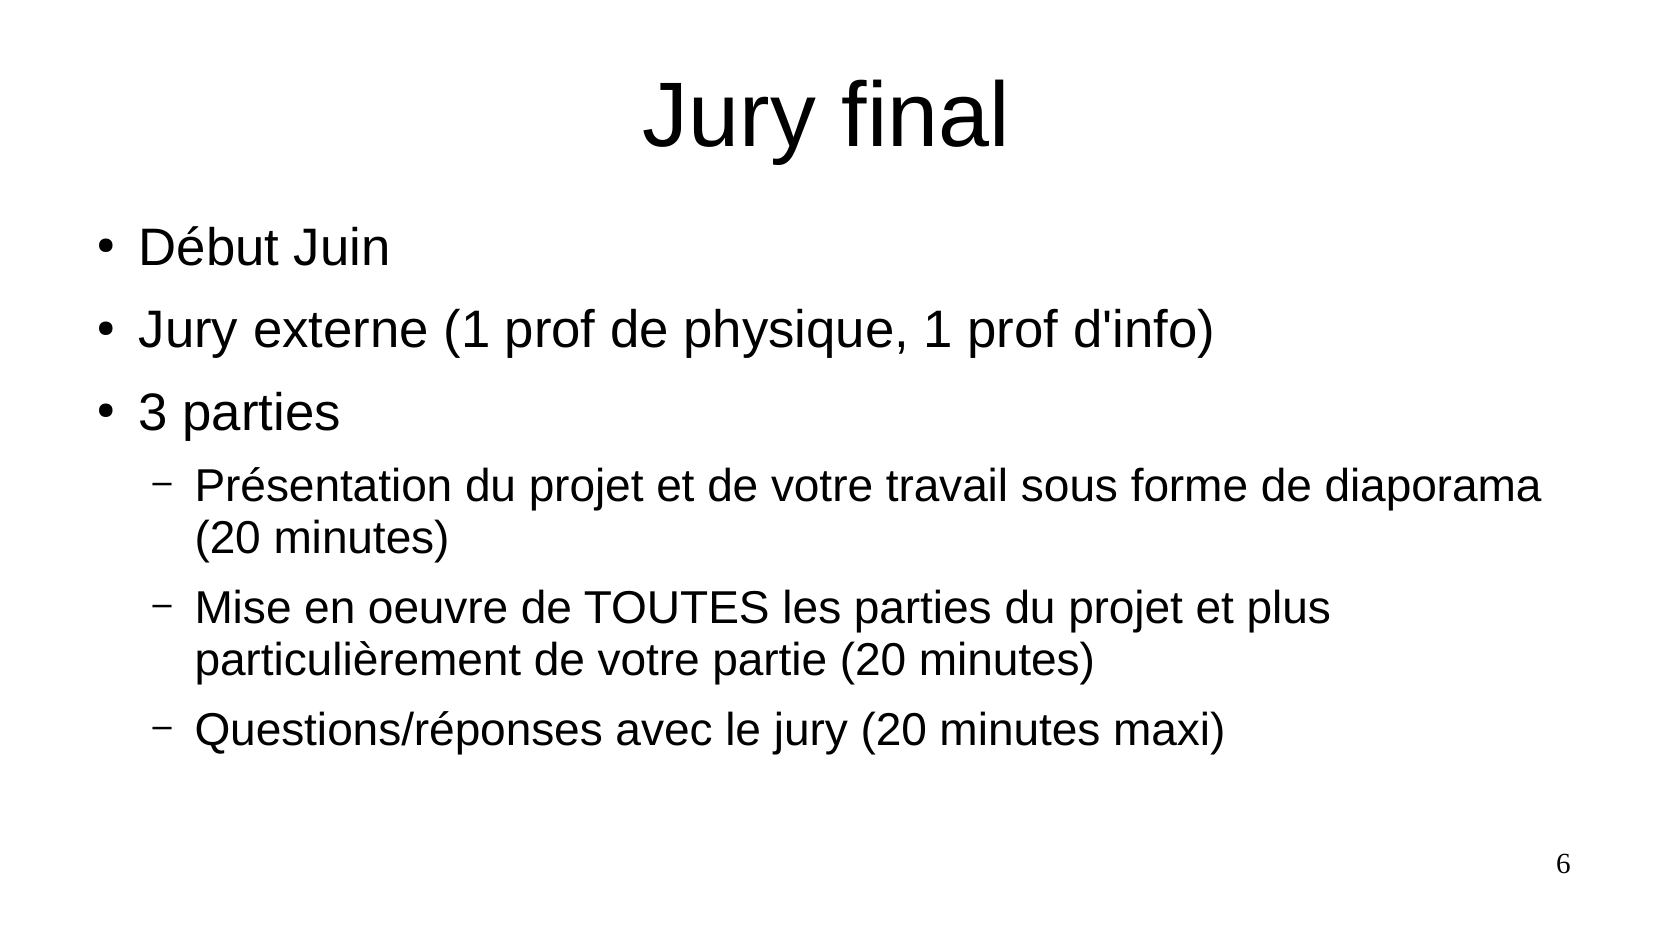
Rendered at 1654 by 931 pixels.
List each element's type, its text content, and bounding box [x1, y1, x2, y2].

list Début Juin Jury externe (1 prof de physique, 1 prof d'info) 3 parties Présentation du projet et de votre travail sous forme de diaporama (20 minutes) Mise en oeuvre de TOUTES les parties du projet et plus particulièrement de votre partie (20 minutes) Questions/réponses avec le jury (20 minutes maxi) [82, 217, 1571, 758]
title Jury final [82, 37, 1571, 193]
